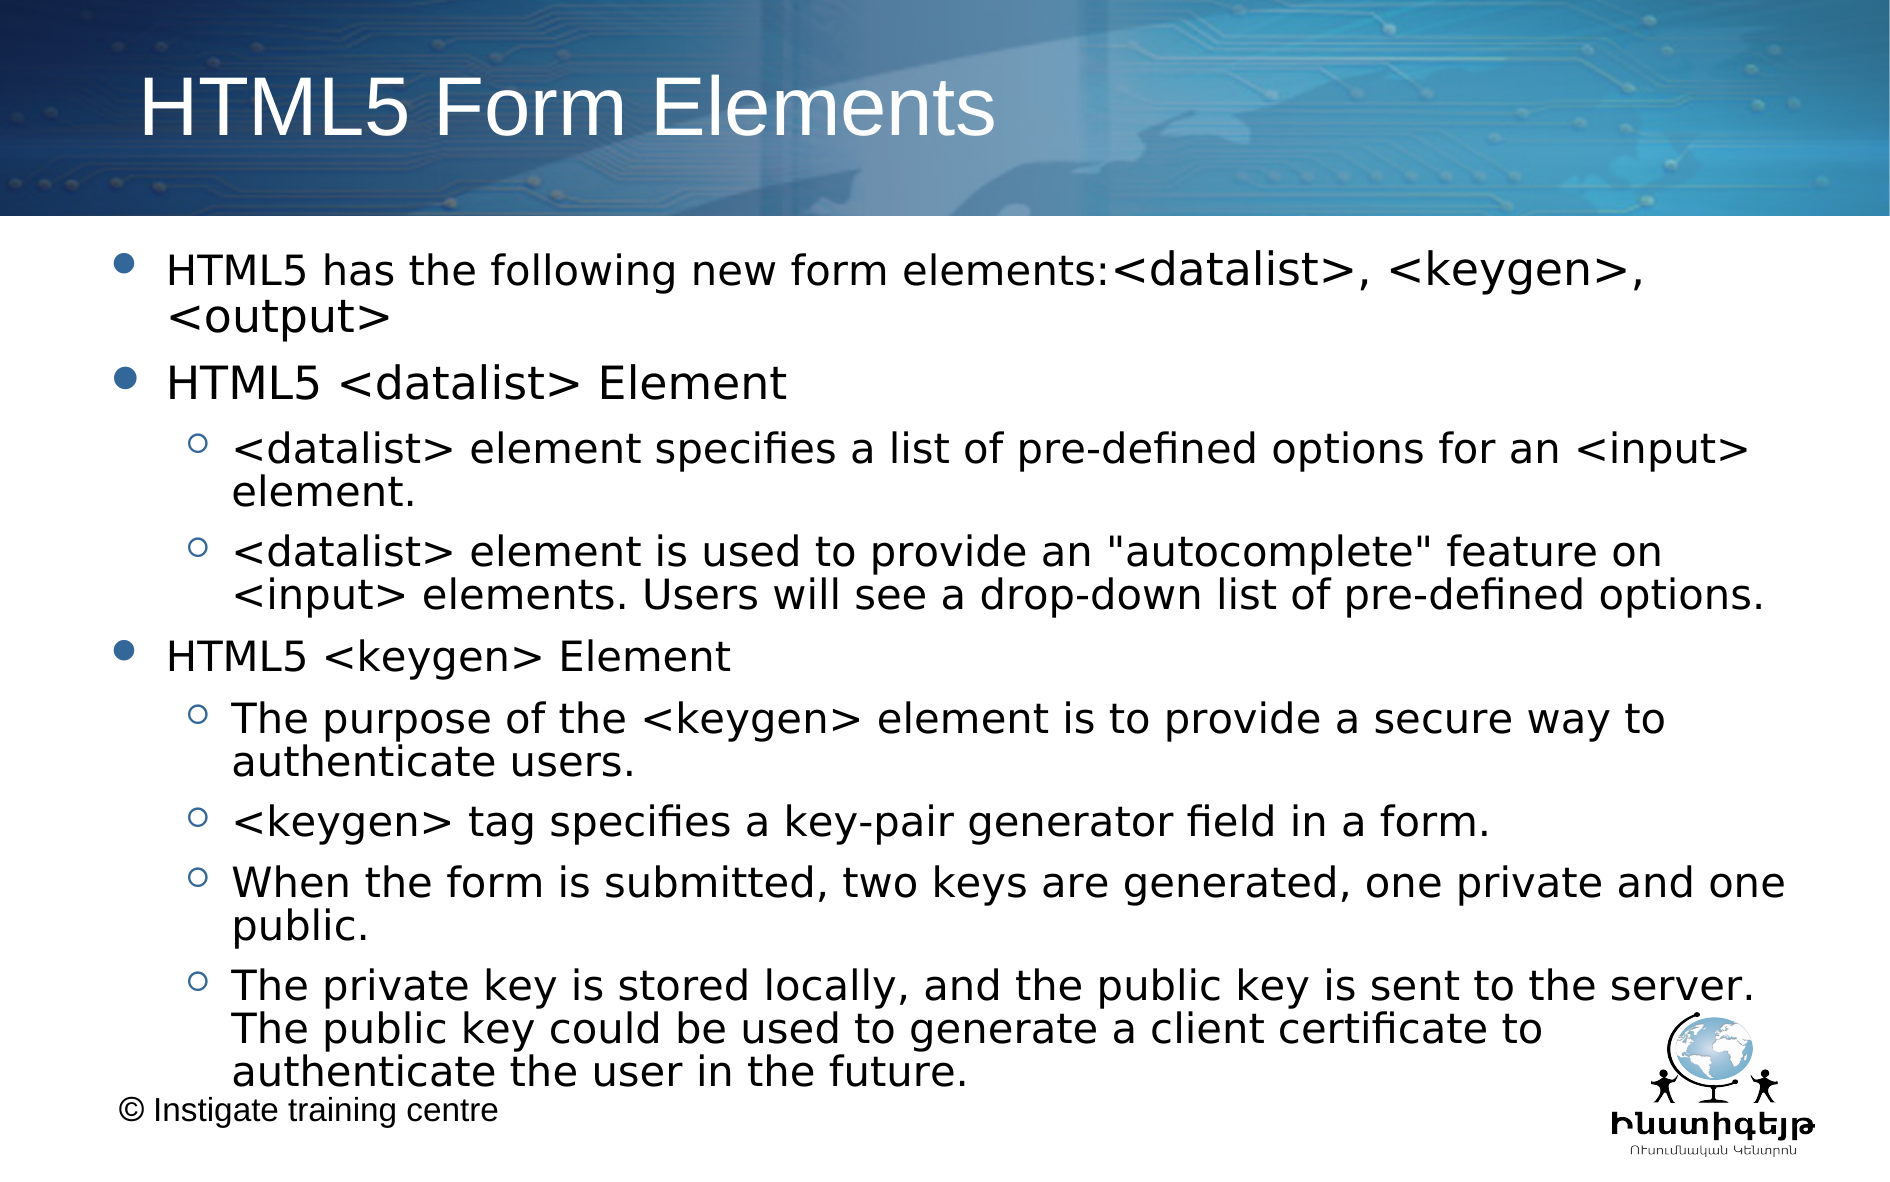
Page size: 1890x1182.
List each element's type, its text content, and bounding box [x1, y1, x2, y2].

list HTML5 has the following new form elements:<datalist>, <keygen>, <output> HTML5 <datalist> Element <datalist> element specifies a list of pre-defined options for an <input> element. <datalist> element is used to provide an "autocomplete" feature on <input> elements. Users will see a drop-down list of pre-defined options. HTML5 <keygen> Element The purpose of the <keygen> element is to provide a secure way to authenticate users. <keygen> tag specifies a key-pair generator field in a form. When the form is submitted, two keys are generated, one private and one public. The private key is stored locally, and the public key is sent to the server. The public key could be used to generate a client certificate to authenticate the user in the future. [110, 247, 1801, 275]
picture [1612, 1012, 1815, 1157]
text_box HTML5 Form Elements [138, 82, 1801, 88]
picture [0, 0, 1890, 216]
